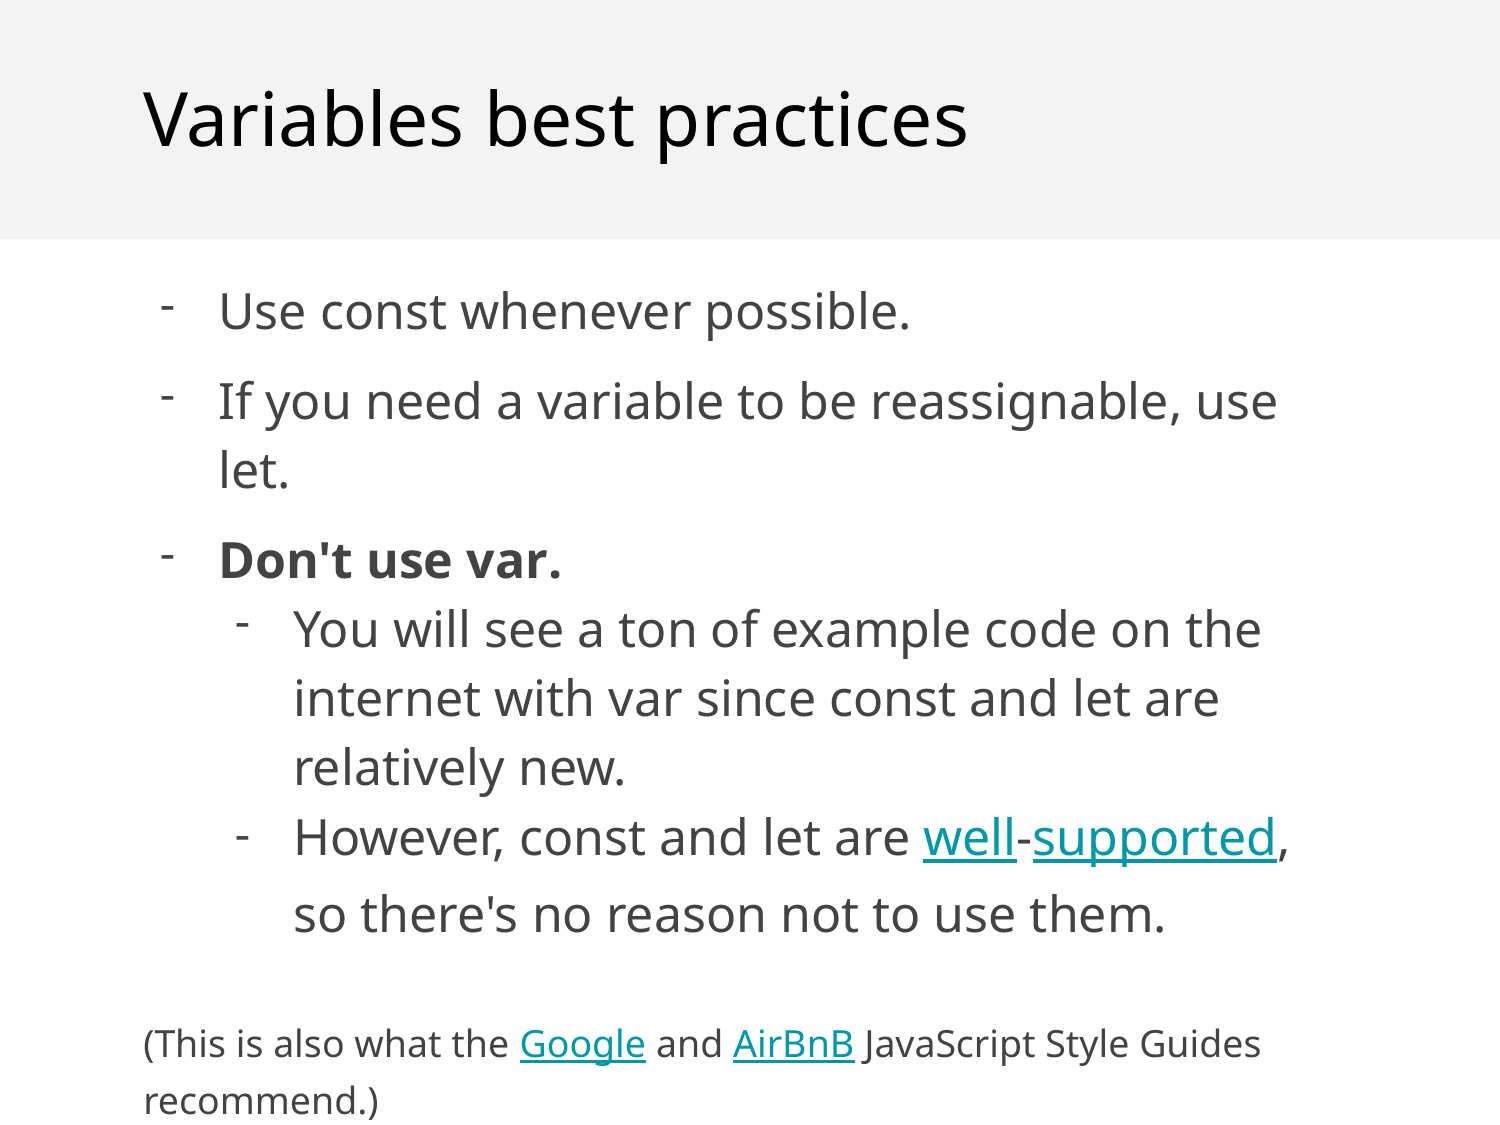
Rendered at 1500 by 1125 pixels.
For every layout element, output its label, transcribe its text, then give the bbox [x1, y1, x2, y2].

title Variables best practices [128, 56, 1372, 183]
list Use const whenever possible. If you need a variable to be reassignable, use let. Don't use var. You will see a ton of example code on the internet with var since const and let are relatively new. However, const and let are well-supported, so there's no reason not to use them. (This is also what the Google and AirBnB JavaScript Style Guides recommend.) [128, 255, 1372, 1004]
